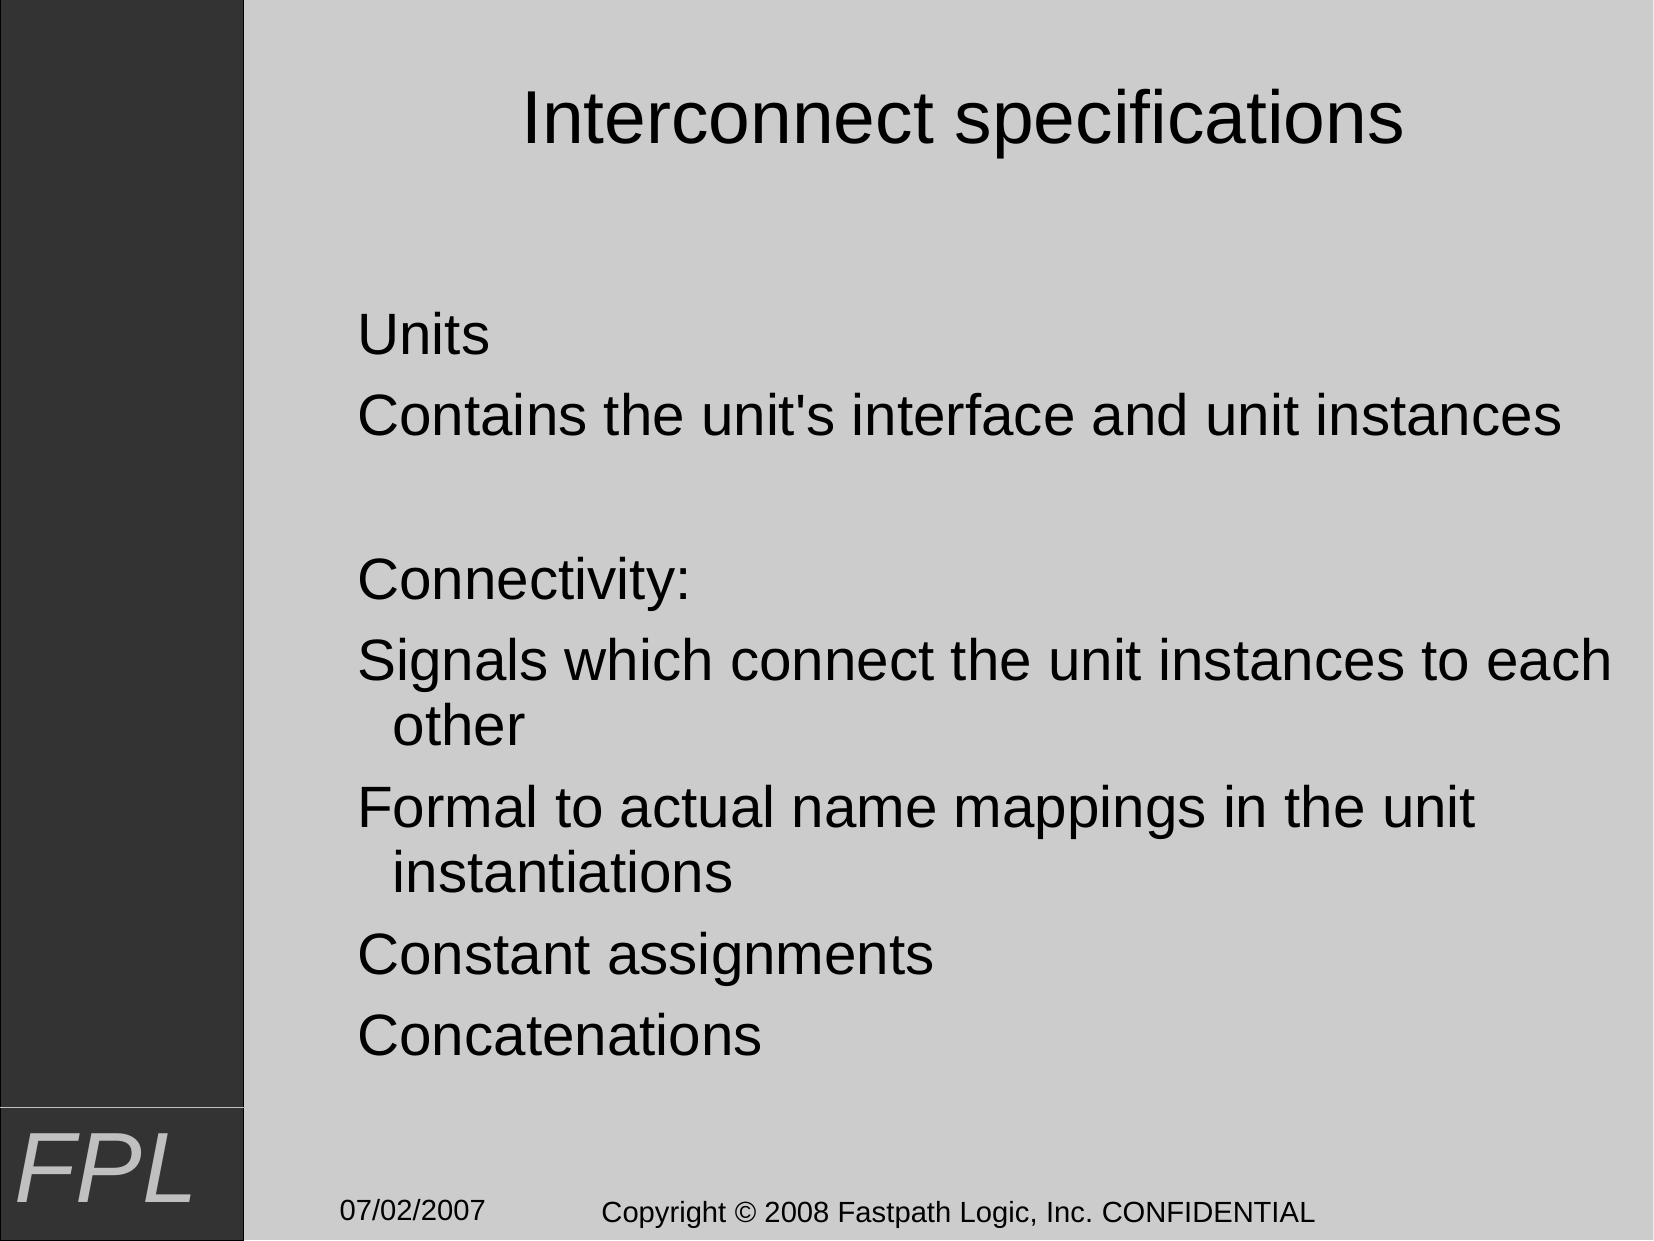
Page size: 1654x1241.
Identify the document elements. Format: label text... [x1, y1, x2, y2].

title Interconnect specifications [412, 9, 1515, 226]
subtitle Units Contains the unit's interface and unit instances Connectivity: Signals which connect the unit instances to each other Formal to actual name mappings in the unit instantiations Constant assignments Concatenations [322, 272, 1634, 1179]
